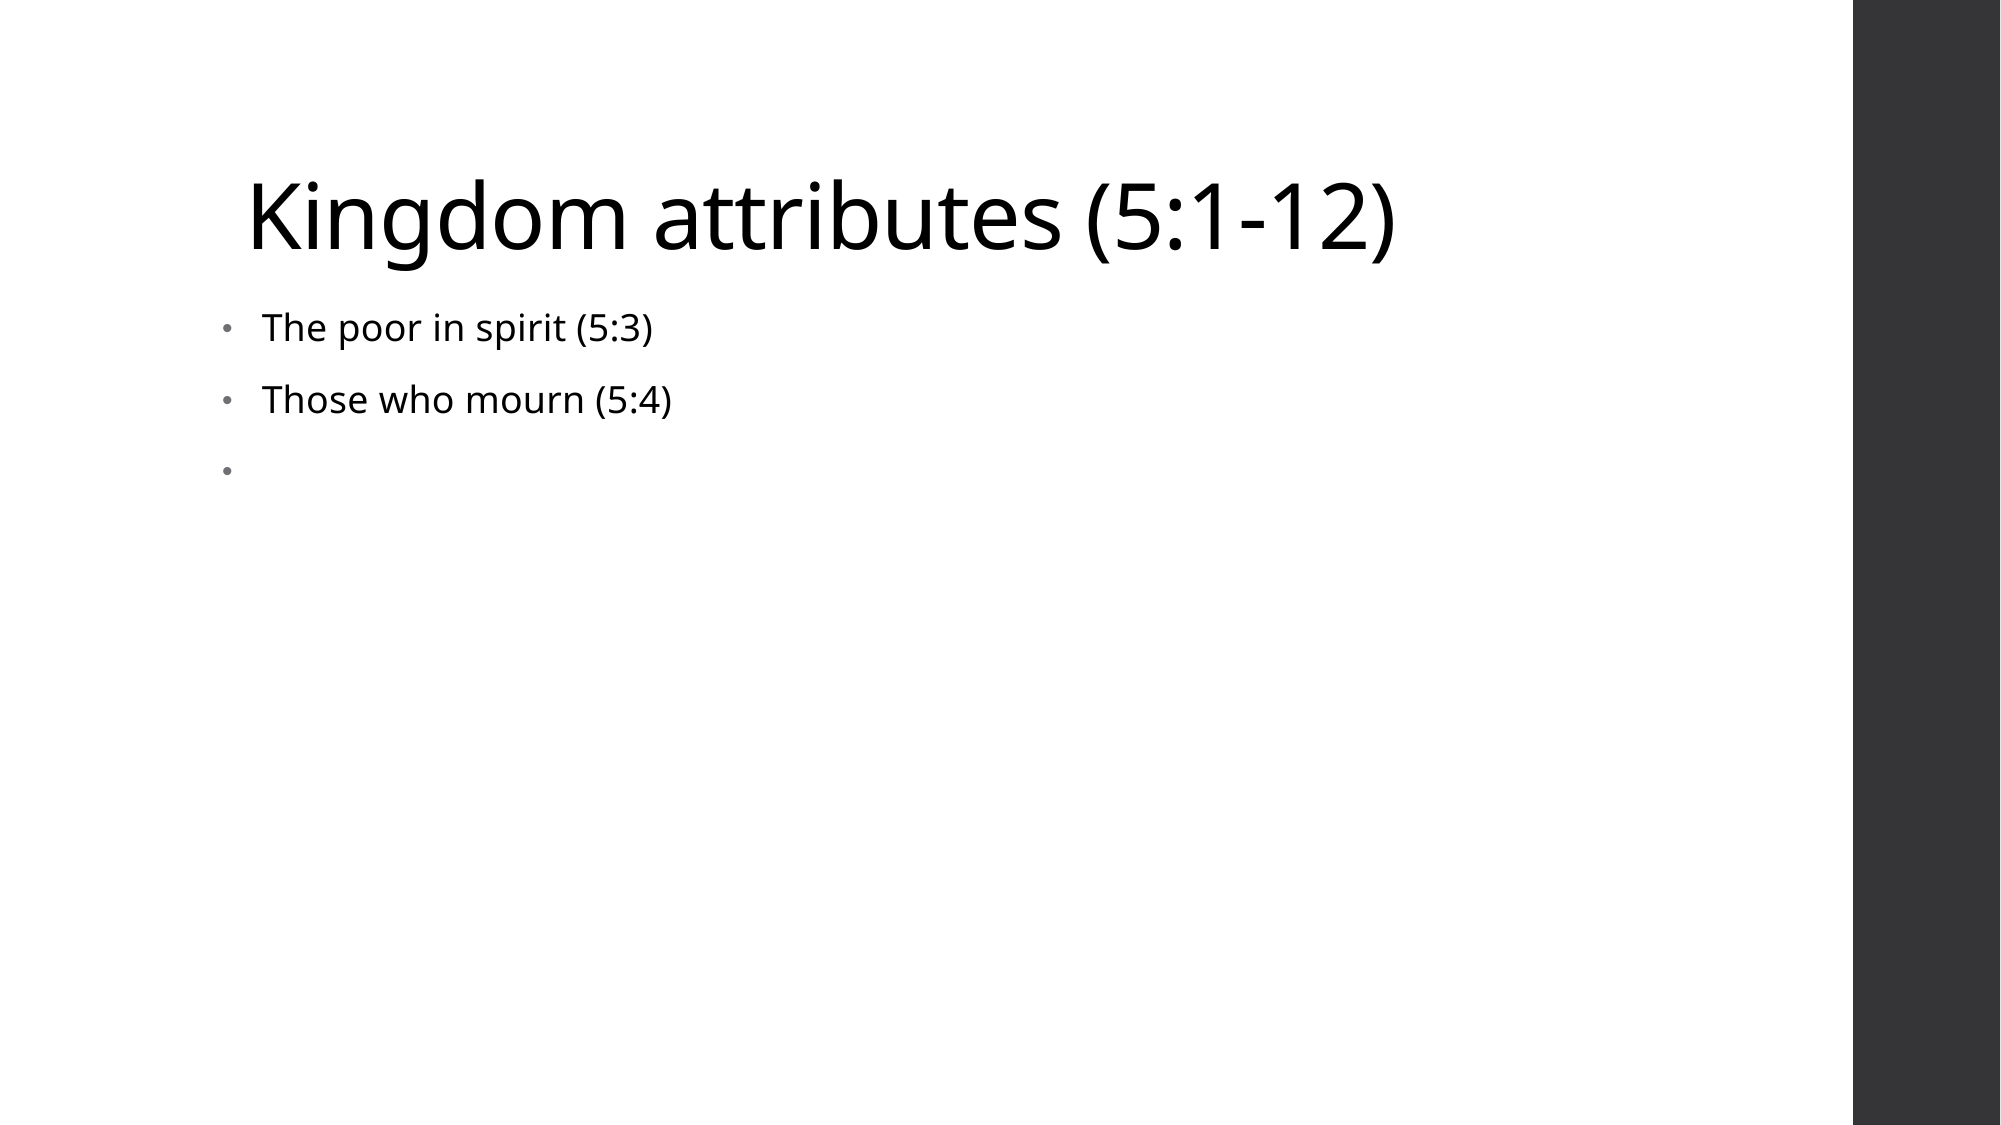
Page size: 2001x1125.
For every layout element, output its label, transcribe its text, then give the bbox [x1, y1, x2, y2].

title Kingdom attributes (5:1-12) [206, 60, 1797, 278]
list The poor in spirit (5:3) Those who mourn (5:4) [206, 299, 1617, 1014]
